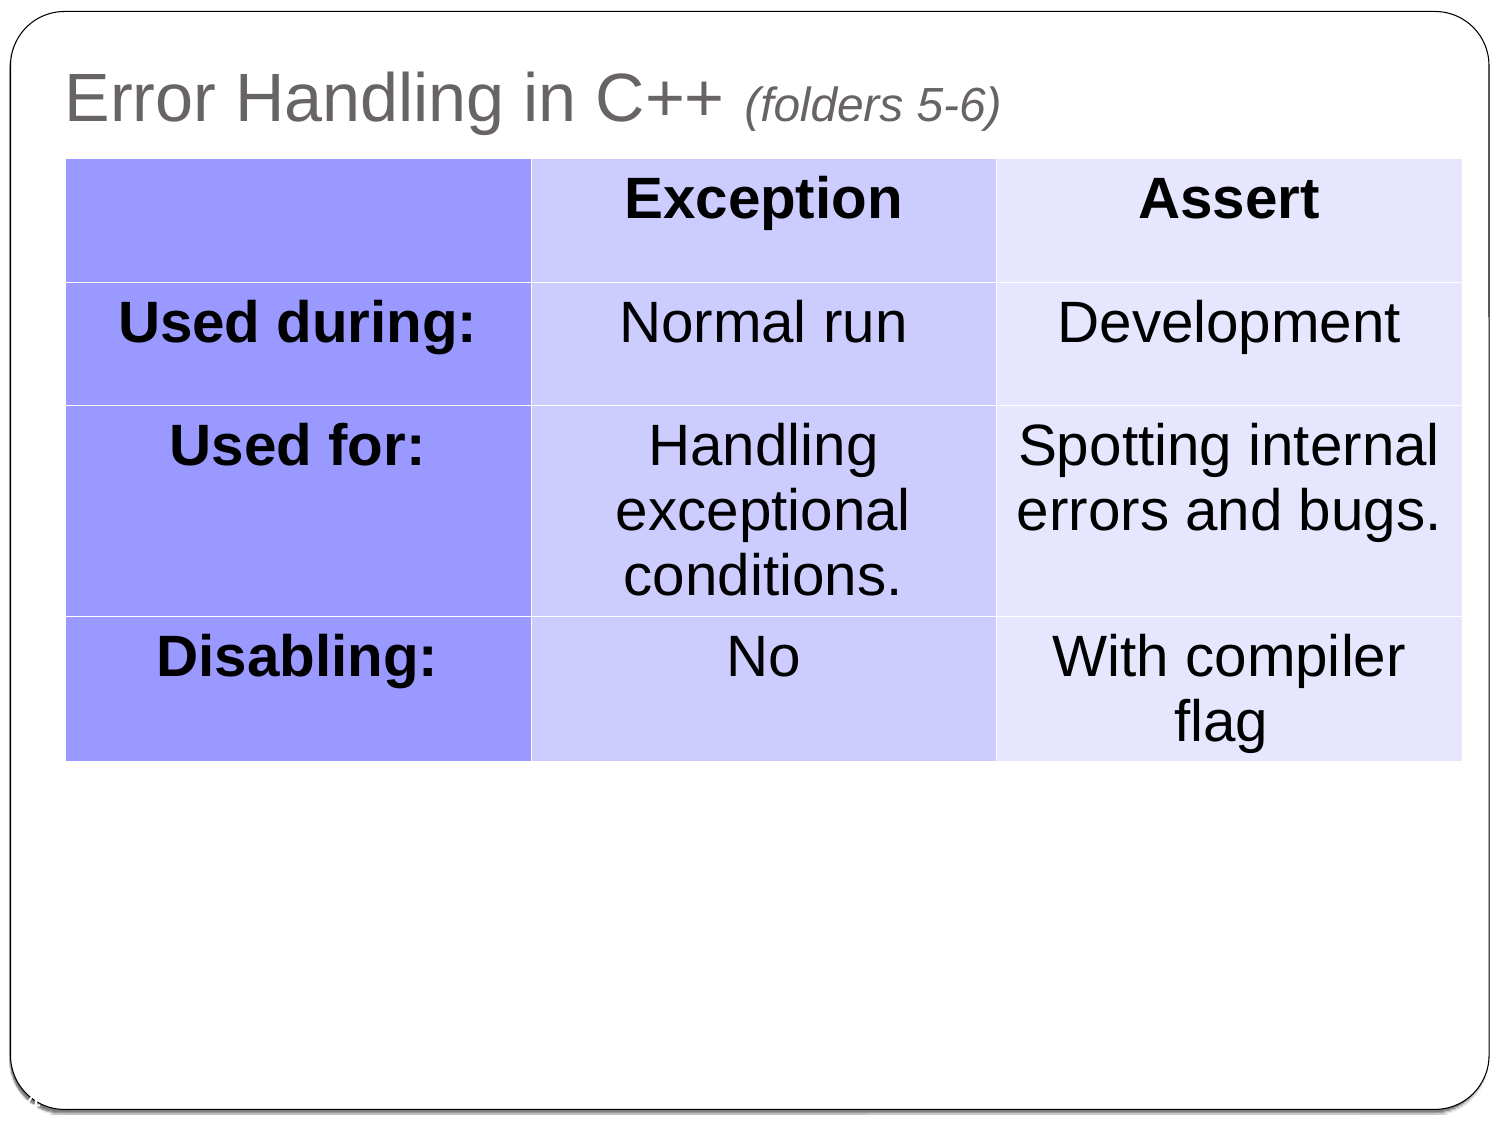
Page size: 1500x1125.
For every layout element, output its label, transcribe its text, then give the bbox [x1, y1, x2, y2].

table_header Exception [532, 159, 996, 282]
table_header Assert [997, 159, 1462, 282]
table_cell Normal run [532, 283, 996, 405]
table_header [66, 159, 531, 282]
table_cell Used for: [66, 406, 531, 616]
table_cell Development [997, 283, 1462, 405]
table_cell Spotting internal errors and bugs. [997, 406, 1462, 616]
table_cell No [532, 617, 996, 761]
table_cell Disabling: [66, 617, 531, 761]
table_cell With compiler flag [997, 617, 1462, 761]
slide_number <number> [0, 1074, 50, 1125]
table_cell Used during: [66, 283, 531, 405]
table_cell Handling exceptional conditions. [532, 406, 996, 616]
title Error Handling in C++ (folders 5-6) [50, 45, 1450, 150]
